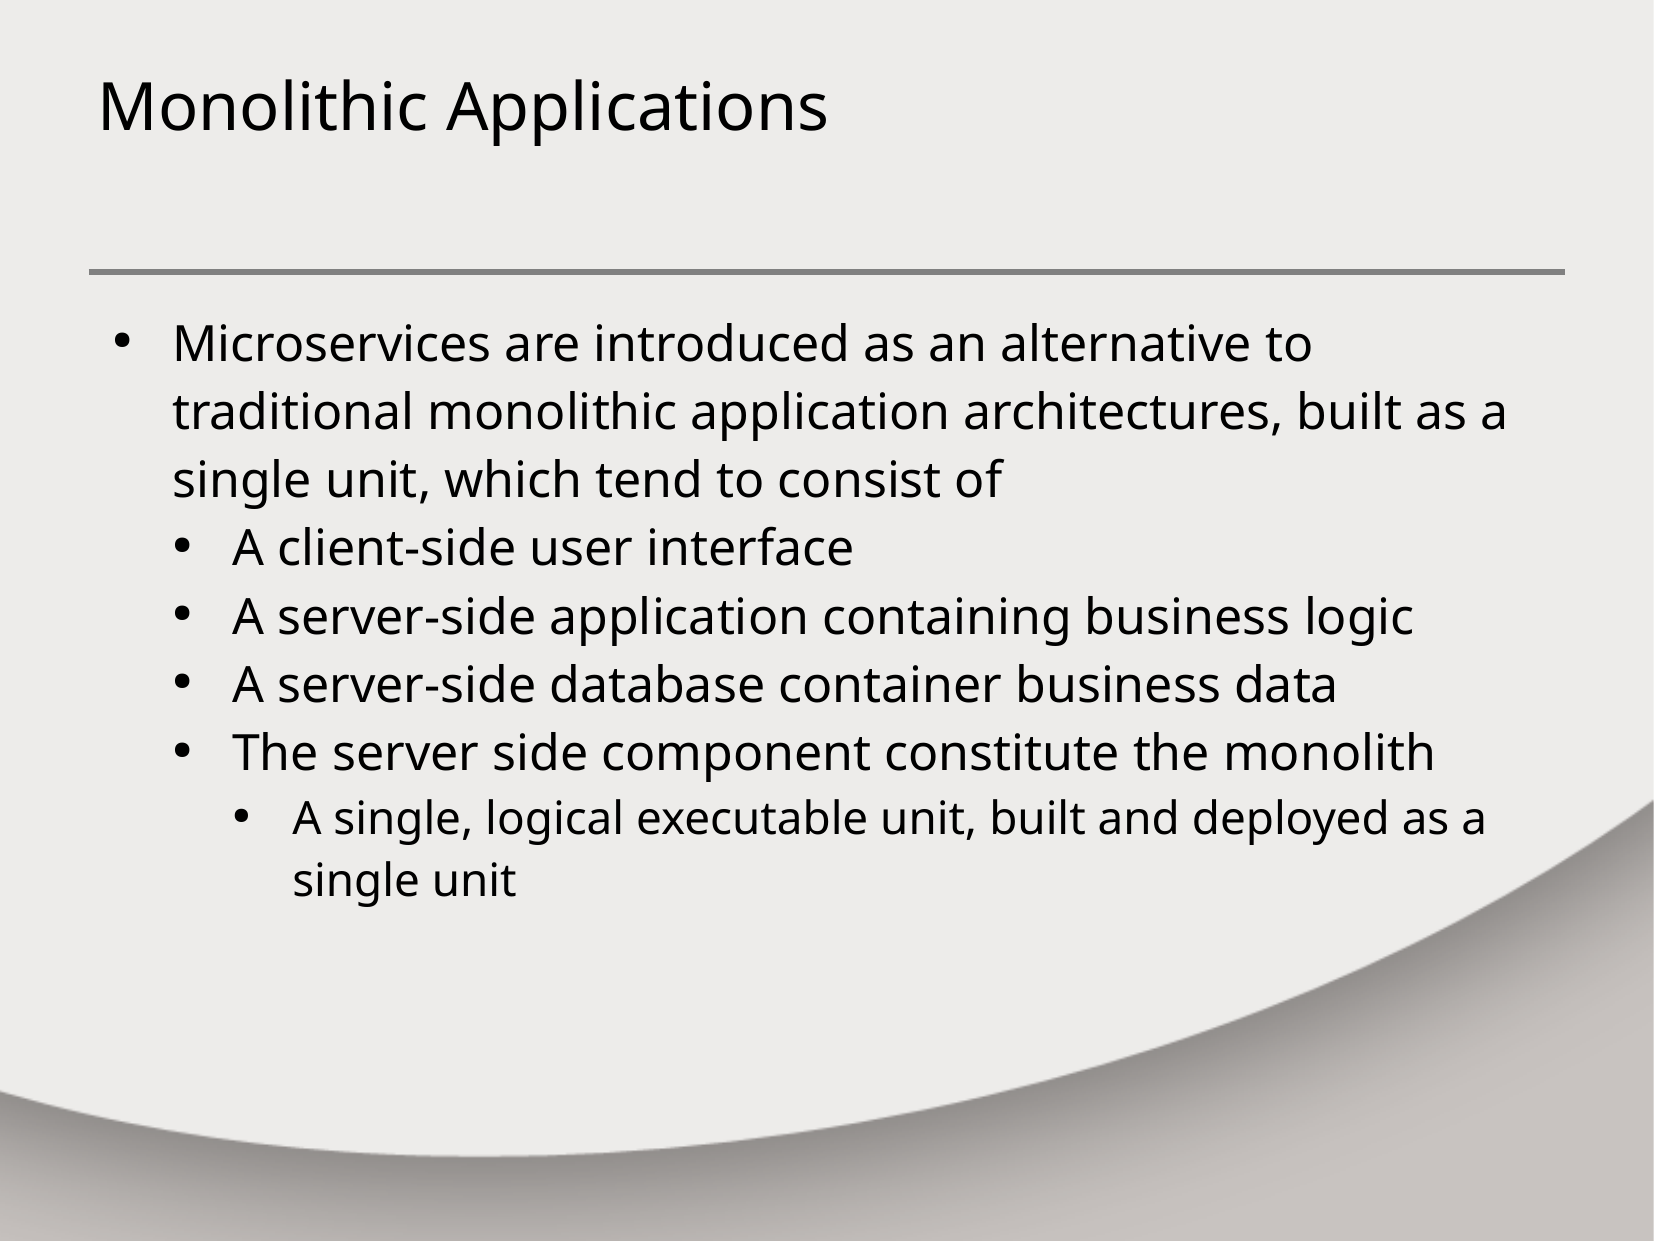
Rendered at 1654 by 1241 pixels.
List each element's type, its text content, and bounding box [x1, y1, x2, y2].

text_box Microservices are introduced as an alternative to traditional monolithic application architectures, built as a single unit, which tend to consist of A client-side user interface A server-side application containing business logic A server-side database container business data The server side component constitute the monolith A single, logical executable unit, built and deployed as a single unit [97, 300, 1561, 1163]
picture [0, 0, 1654, 1241]
title Monolithic Applications [97, 75, 1561, 226]
